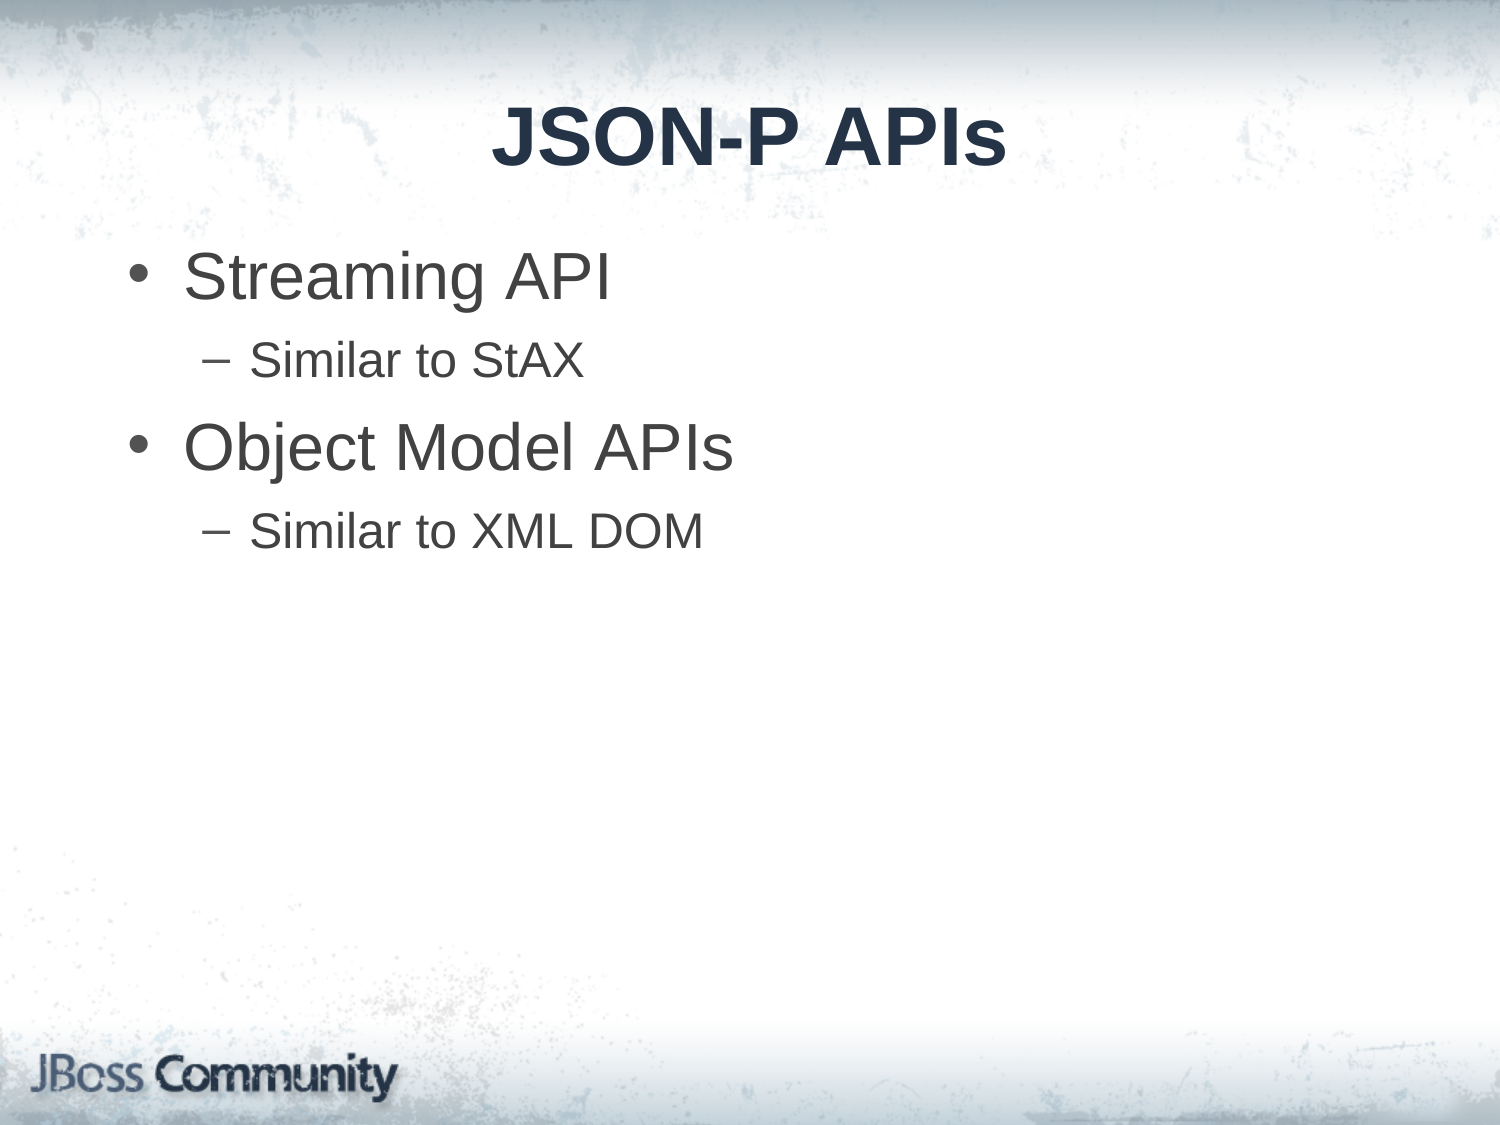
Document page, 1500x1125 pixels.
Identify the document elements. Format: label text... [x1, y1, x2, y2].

picture [0, 0, 1500, 1125]
list Streaming API Similar to StAX Object Model APIs Similar to XML DOM [112, 224, 1388, 1023]
title JSON-P APIs [112, 38, 1388, 224]
